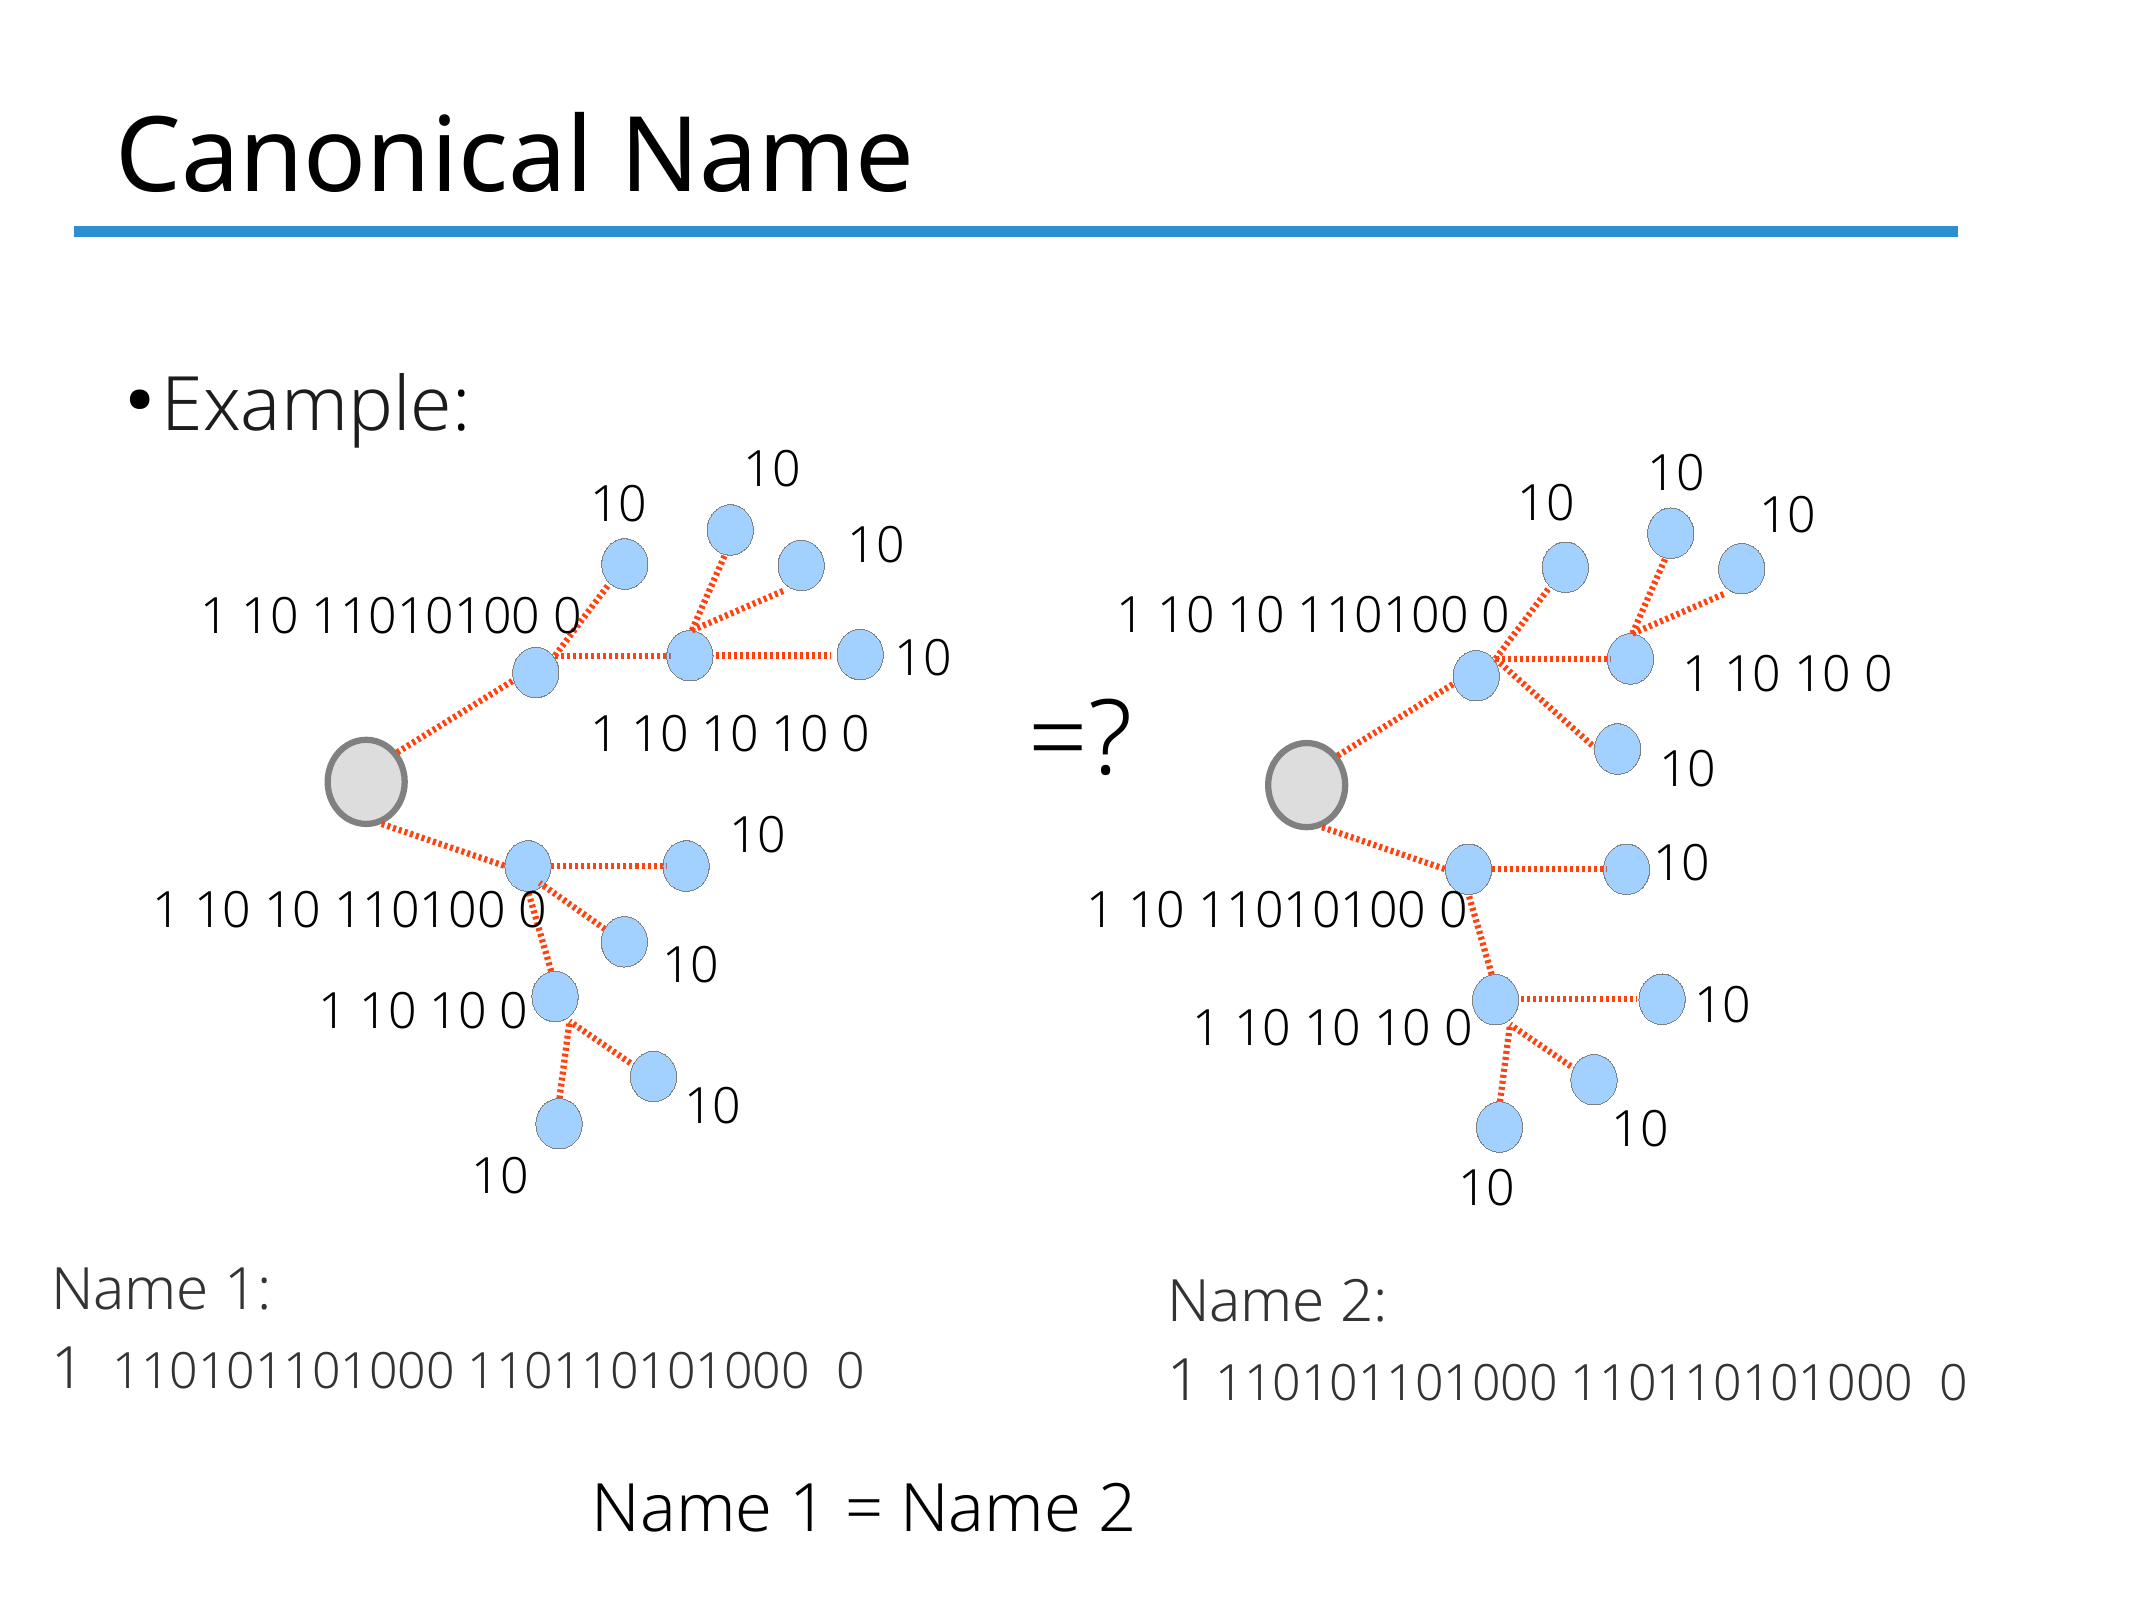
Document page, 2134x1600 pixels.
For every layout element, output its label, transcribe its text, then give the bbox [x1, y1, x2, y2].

text_box 1 10 10 10 0 [575, 690, 923, 775]
text_box [327, 739, 405, 824]
text_box [1476, 974, 1515, 985]
text_box [572, 979, 579, 1014]
text_box [1607, 633, 1654, 685]
text_box [1638, 973, 1679, 1025]
text_box 10 [647, 921, 741, 1006]
text_box 10 [1502, 459, 1596, 544]
text_box [1453, 656, 1500, 701]
text_box [504, 840, 551, 866]
text_box Example: [111, 342, 528, 461]
text_box [1570, 1054, 1618, 1105]
text_box [630, 1051, 673, 1102]
text_box Name 2: 1 110101101000 110110101000 0 [1152, 1251, 2096, 1428]
text_box =? [1014, 655, 1187, 815]
text_box 10 [575, 460, 669, 545]
text_box 10 [879, 614, 974, 699]
text_box [778, 540, 825, 591]
text_box [1476, 1101, 1523, 1144]
text_box [1268, 743, 1346, 828]
text_box [601, 545, 648, 577]
text_box 10 [714, 791, 808, 876]
text_box [1594, 723, 1641, 775]
text_box [602, 916, 647, 968]
text_box 1 10 10 0 [303, 967, 572, 1052]
text_box [666, 630, 714, 681]
text_box 10 [457, 1132, 551, 1217]
text_box 10 [1443, 1144, 1537, 1229]
text_box [707, 504, 754, 556]
text_box 10 [1638, 819, 1732, 904]
text_box Name 1 = Name 2 [577, 1452, 1227, 1560]
text_box [1445, 844, 1492, 866]
text_box [1603, 844, 1638, 895]
text_box 1 10 11010100 0 [185, 572, 645, 657]
text_box 1 10 10 110100 0 [138, 866, 613, 951]
text_box Canonical Name [91, 64, 939, 237]
text_box [1542, 544, 1589, 590]
text_box 1 10 10 110100 0 [1101, 571, 1576, 656]
text_box [1718, 543, 1765, 594]
text_box 1 10 11010100 0 [1071, 866, 1531, 951]
text_box 10 [1744, 471, 1838, 556]
text_box [1647, 514, 1694, 559]
text_box 10 [1596, 1085, 1691, 1170]
text_box [512, 657, 559, 698]
text_box 10 [1632, 429, 1726, 514]
text_box [837, 629, 879, 680]
text_box 10 [1679, 961, 1773, 1046]
text_box [535, 1098, 583, 1149]
text_box 10 [832, 501, 926, 586]
text_box Name 1: 1 110101101000 110110101000 0 [36, 1239, 980, 1416]
text_box 1 10 10 0 [1668, 630, 1937, 715]
text_box 10 [669, 1062, 763, 1147]
text_box [662, 840, 710, 892]
text_box 1 10 10 10 0 [1178, 985, 1526, 1069]
text_box 10 [1644, 725, 1738, 810]
text_box 10 [728, 425, 822, 510]
